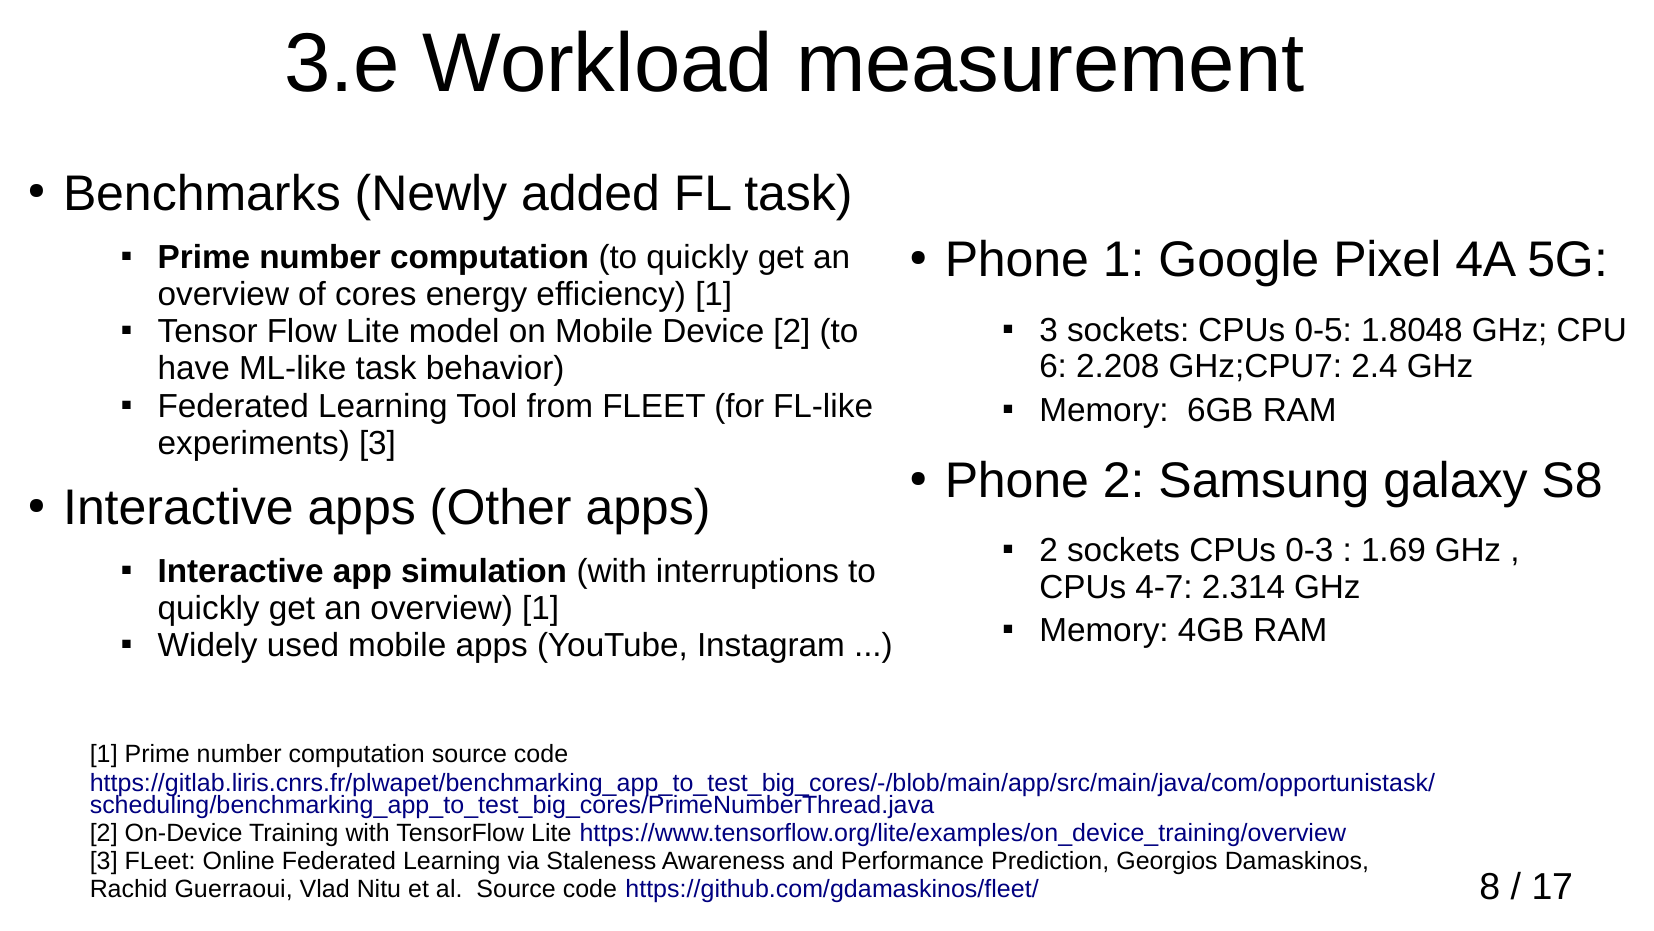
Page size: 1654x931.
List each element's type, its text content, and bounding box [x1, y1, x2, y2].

text_box 8 / 17 [1464, 858, 1653, 929]
text_box Phone 1: Google Pixel 4A 5G: 3 sockets: CPUs 0-5: 1.8048 GHz; CPU 6: 2.208 GHz;CPU7: 2.4 GHz Memory: 6GB RAM Phone 2: Samsung galaxy S8 2 sockets CPUs 0-3 : 1.69 GHz , CPUs 4-7: 2.314 GHz Memory: 4GB RAM [909, 225, 1642, 709]
text_box [1] Prime number computation source code https://gitlab.liris.cnrs.fr/plwapet/benchmarking_app_to_test_big_cores/-/blob/main/app/src/main/java/com/opportunistask/scheduling/benchmarking_app_to_test_big_cores/PrimeNumberThread.java [2] On-Device Training with TensorFlow Lite https://www.tensorflow.org/lite/examples/on_device_training/overview [3] FLeet: Online Federated Learning via Staleness Awareness and Performance Prediction, Georgios Damaskinos, Rachid Guerraoui, Vlad Nitu et al. Source code https://github.com/gdamaskinos/fleet/ [75, 732, 1463, 916]
title 3.e Workload measurement [75, 0, 1538, 139]
subtitle Benchmarks (Newly added FL task) Prime number computation (to quickly get an overview of cores energy efficiency) [1] Tensor Flow Lite model on Mobile Device [2] (to have ML-like task behavior) Federated Learning Tool from FLEET (for FL-like experiments) [3] Interactive apps (Other apps) Interactive app simulation (with interruptions to quickly get an overview) [1] Widely used mobile apps (YouTube, Instagram ...) [27, 141, 938, 687]
